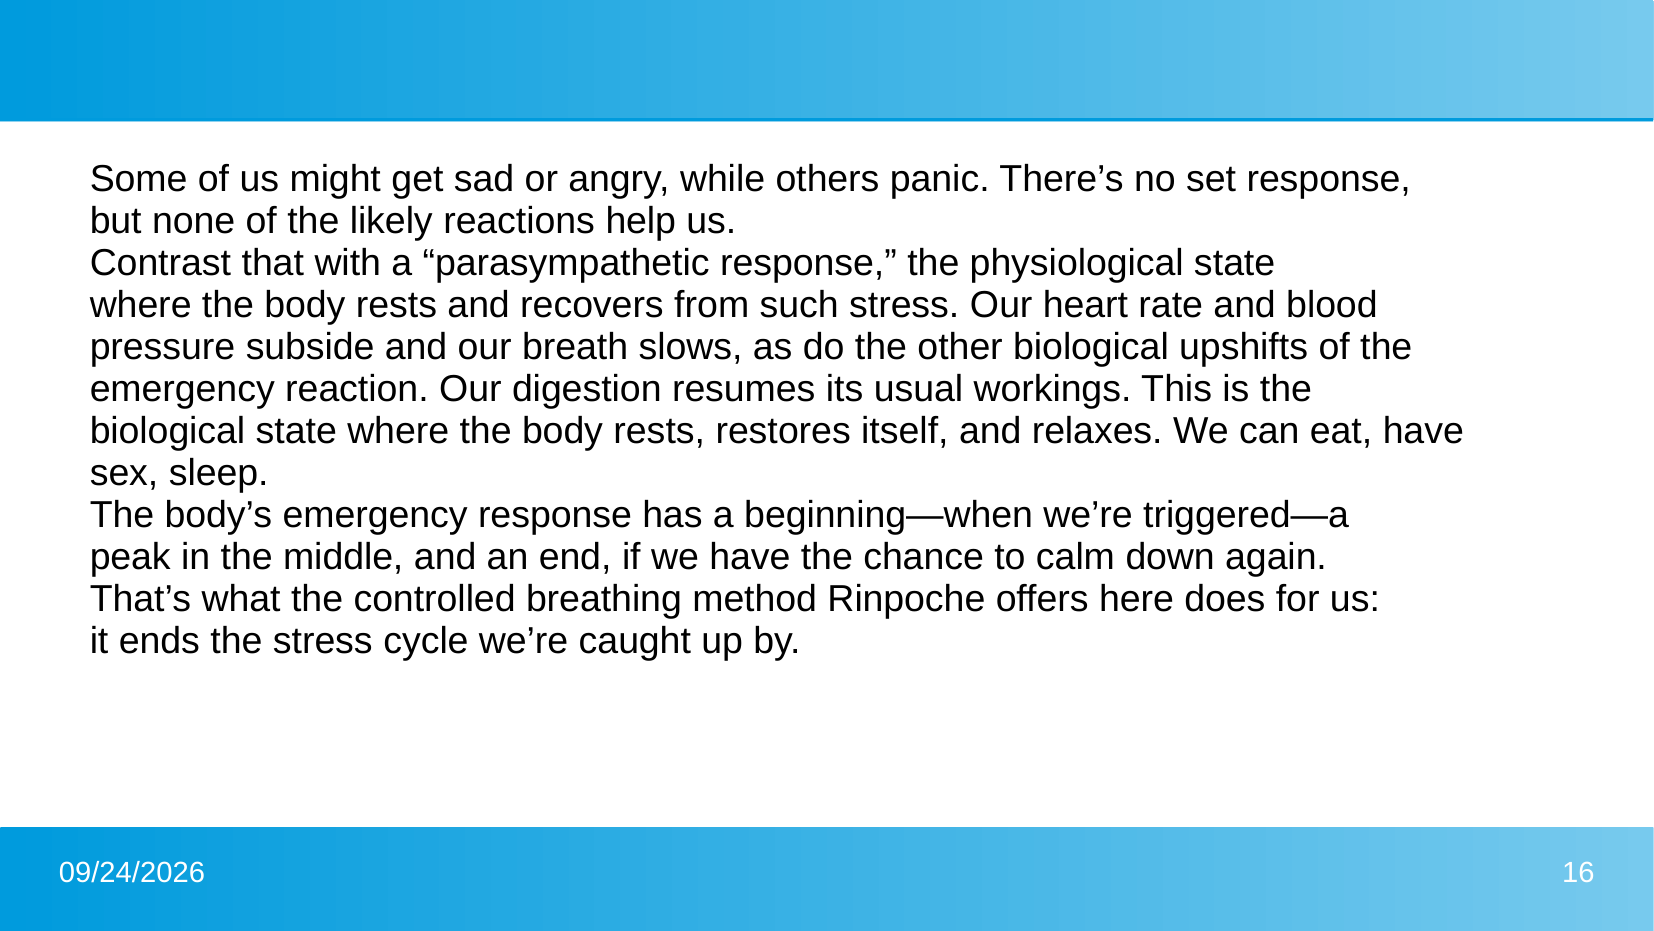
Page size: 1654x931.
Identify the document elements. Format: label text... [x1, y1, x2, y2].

text_box Some of us might get sad or angry, while others panic. There’s no set response, but none of the likely reactions help us. Contrast that with a “parasympathetic response,” the physiological state where the body rests and recovers from such stress. Our heart rate and blood pressure subside and our breath slows, as do the other biological upshifts of the emergency reaction. Our digestion resumes its usual workings. This is the biological state where the body rests, restores itself, and relaxes. We can eat, have sex, sleep. The body’s emergency response has a beginning—when we’re triggered—a peak in the middle, and an end, if we have the chance to calm down again. That’s what the controlled breathing method Rinpoche offers here does for us: it ends the stress cycle we’re caught up by. [75, 150, 1613, 931]
